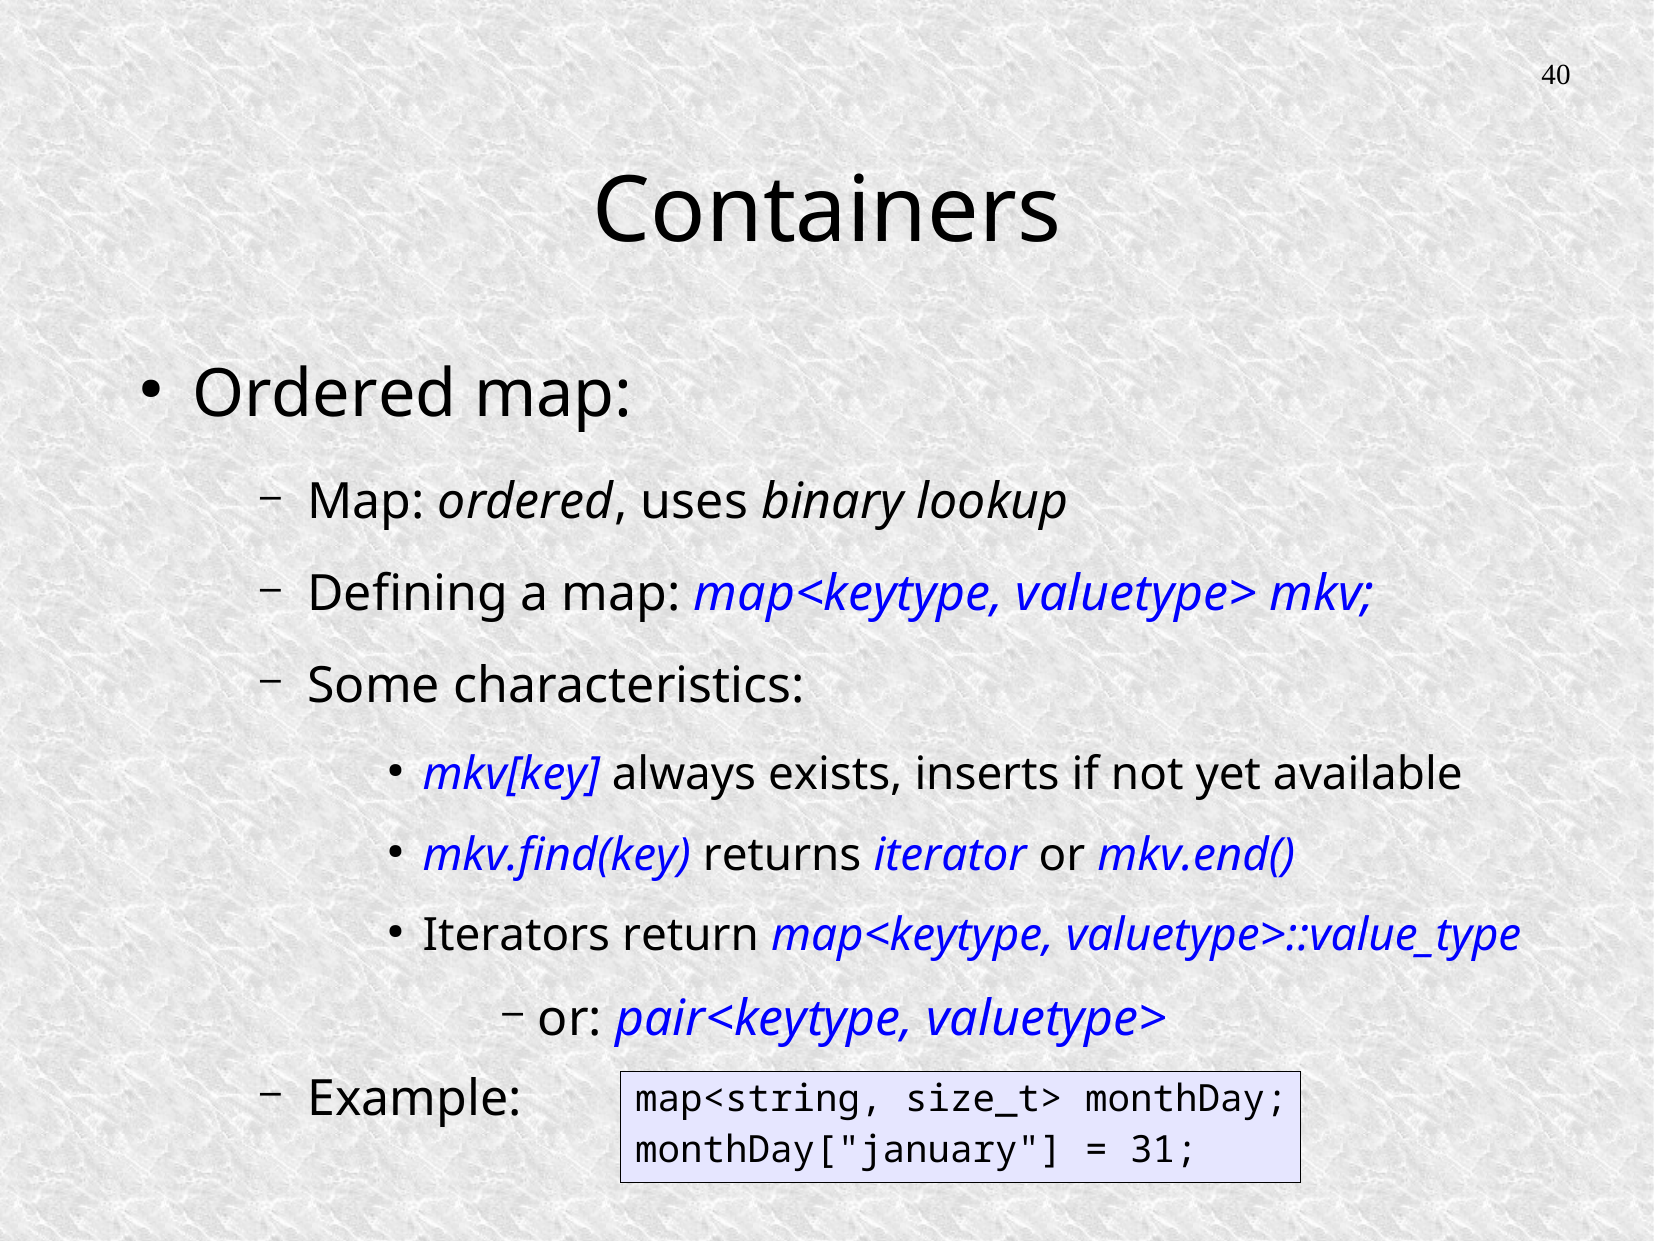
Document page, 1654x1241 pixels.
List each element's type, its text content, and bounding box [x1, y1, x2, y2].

list Ordered map: Map: ordered, uses binary lookup Defining a map: map<keytype, valuetype> mkv; Some characteristics: mkv[key] always exists, inserts if not yet available mkv.find(key) returns iterator or mkv.end() Iterators return map<keytype, valuetype>::value_type or: pair<keytype, valuetype> Example: [121, 344, 1618, 1241]
text_box map<string, size_t> monthDay; monthDay["january"] = 31; [635, 1071, 1288, 1160]
picture [0, 0, 1654, 1241]
title Containers [121, 102, 1534, 311]
